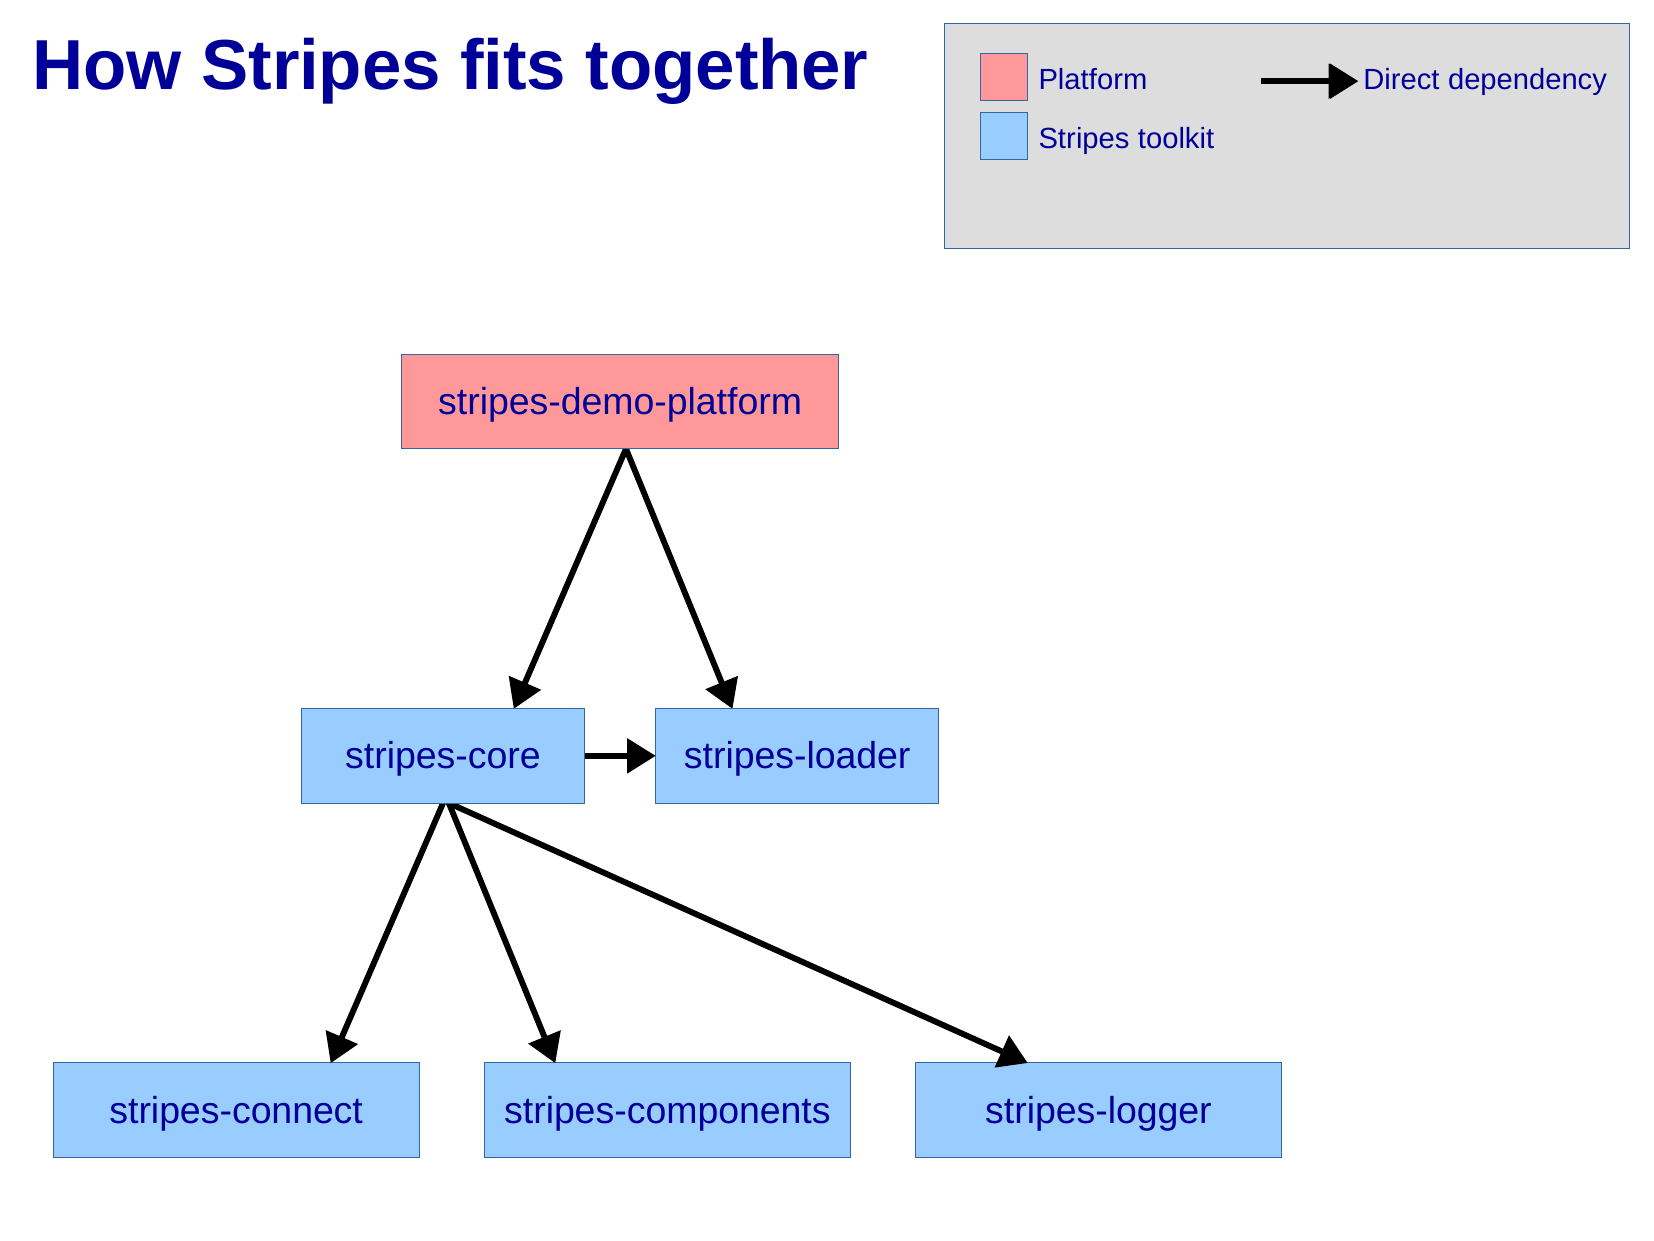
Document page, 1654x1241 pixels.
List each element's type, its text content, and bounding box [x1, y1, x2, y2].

text_box stripes-loader [655, 708, 939, 804]
text_box stripes-demo-platform [401, 354, 839, 449]
text_box stripes-connect [53, 1062, 420, 1158]
text_box Direct dependency [1348, 55, 1622, 103]
text_box Stripes toolkit [1023, 114, 1229, 163]
text_box Platform [1023, 55, 1162, 103]
text_box stripes-core [301, 708, 585, 804]
text_box [944, 23, 1630, 249]
text_box How Stripes fits together [17, 17, 886, 112]
text_box stripes-logger [915, 1062, 1282, 1158]
text_box stripes-components [484, 1062, 851, 1158]
